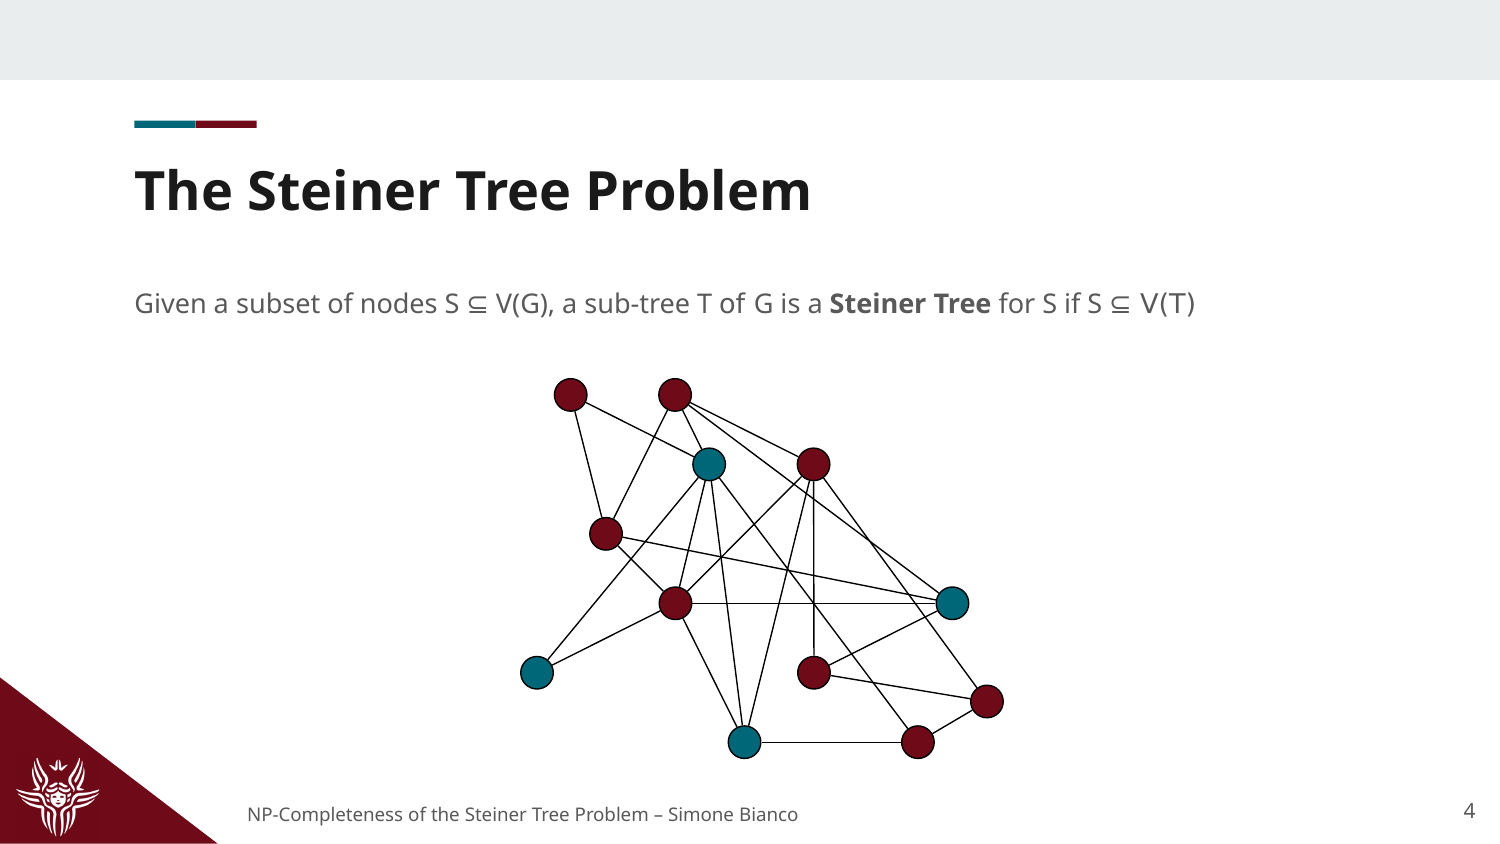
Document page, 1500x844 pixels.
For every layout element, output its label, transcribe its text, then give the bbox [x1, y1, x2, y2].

subtitle NP-Completeness of the Steiner Tree Problem – Simone Bianco [232, 783, 1193, 839]
list Given a subset of nodes S ⊆ V(G), a sub-tree T of G is a Steiner Tree for S if S ⊆ V(T) [119, 266, 1418, 637]
title The Steiner Tree Problem [119, 141, 1381, 230]
picture [520, 637, 1004, 760]
picture [16, 758, 100, 839]
slide_number <number> [1400, 779, 1491, 844]
